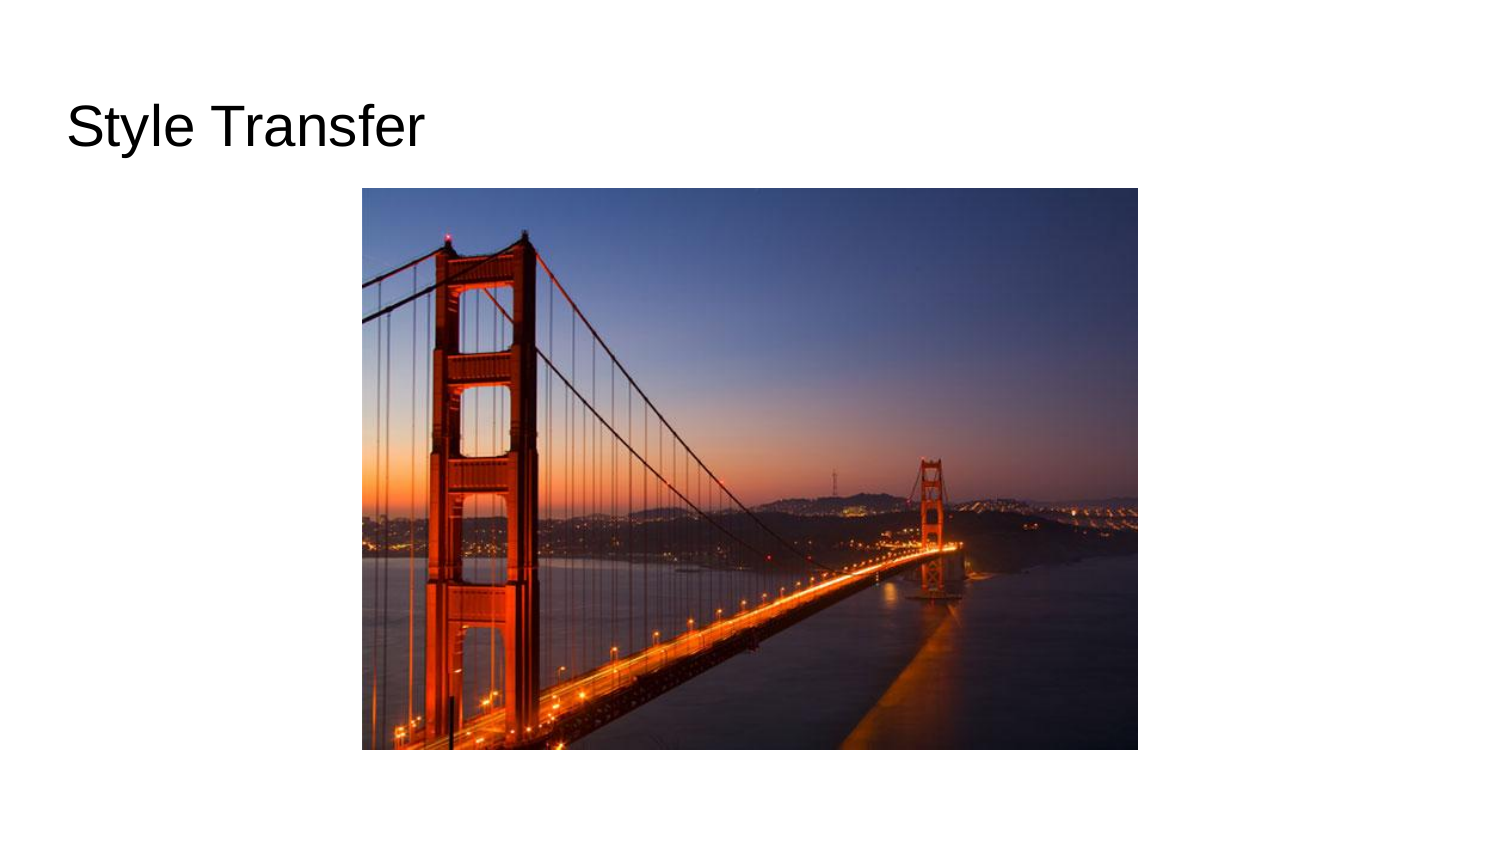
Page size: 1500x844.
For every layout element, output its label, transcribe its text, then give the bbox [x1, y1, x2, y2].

title Style Transfer [51, 72, 1449, 167]
picture [362, 188, 1138, 750]
